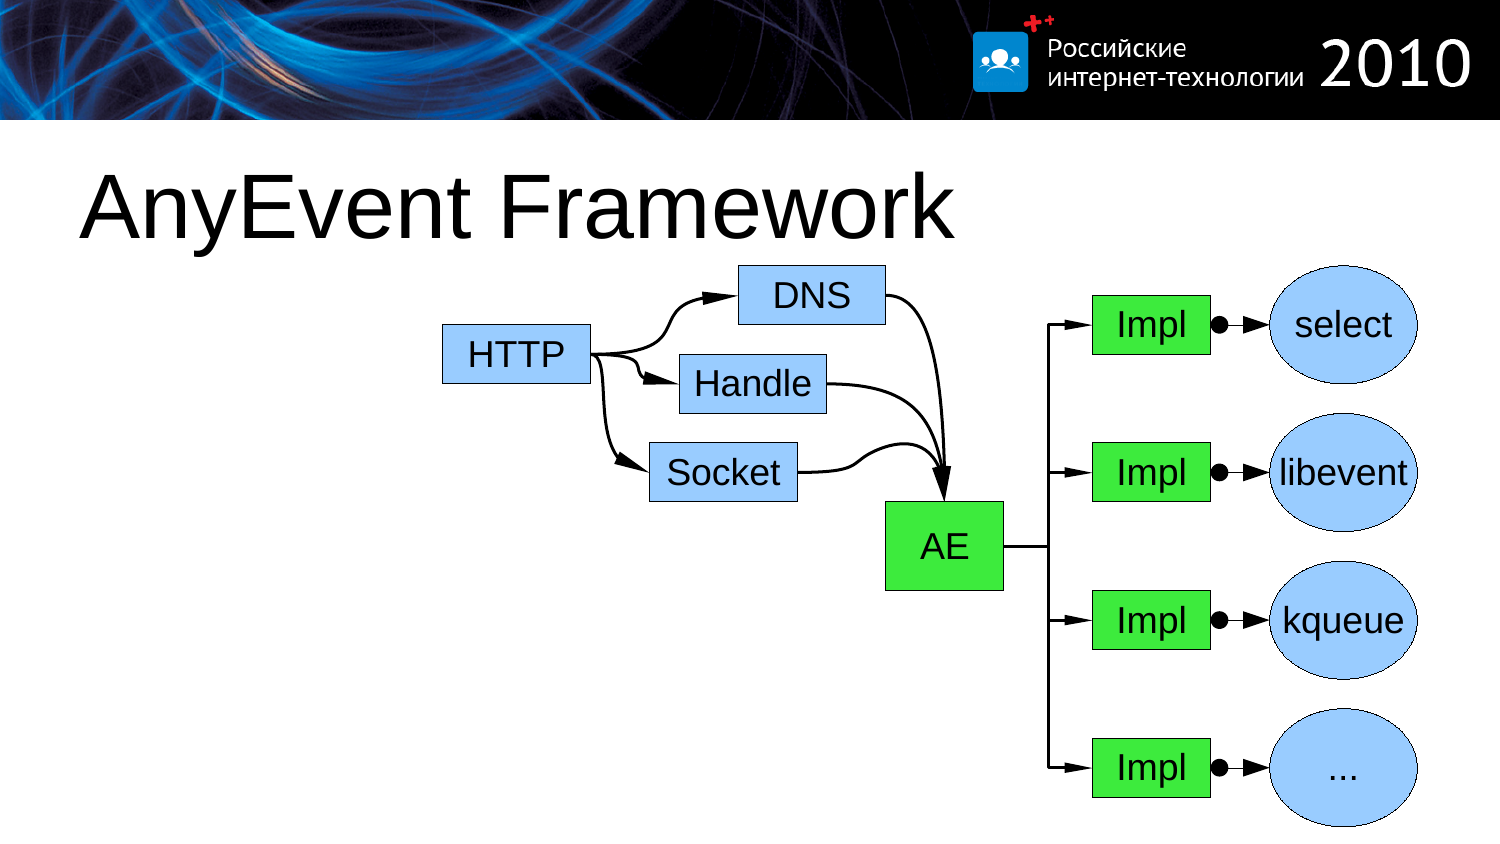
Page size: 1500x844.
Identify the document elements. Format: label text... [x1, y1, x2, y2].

text_box Impl [1092, 442, 1211, 502]
picture [0, 0, 1500, 120]
text_box Impl [1092, 295, 1211, 355]
text_box Handle [679, 354, 827, 414]
text_box libevent [1269, 413, 1418, 532]
text_box Impl [1092, 590, 1211, 650]
text_box AE [885, 501, 1004, 591]
text_box kqueue [1269, 561, 1418, 680]
text_box DNS [738, 265, 886, 325]
text_box Socket [649, 442, 798, 502]
text_box ... [1269, 708, 1418, 827]
text_box select [1269, 265, 1418, 384]
text_box Impl [1092, 738, 1211, 798]
title AnyEvent Framework [79, 155, 1430, 258]
text_box HTTP [442, 324, 591, 384]
